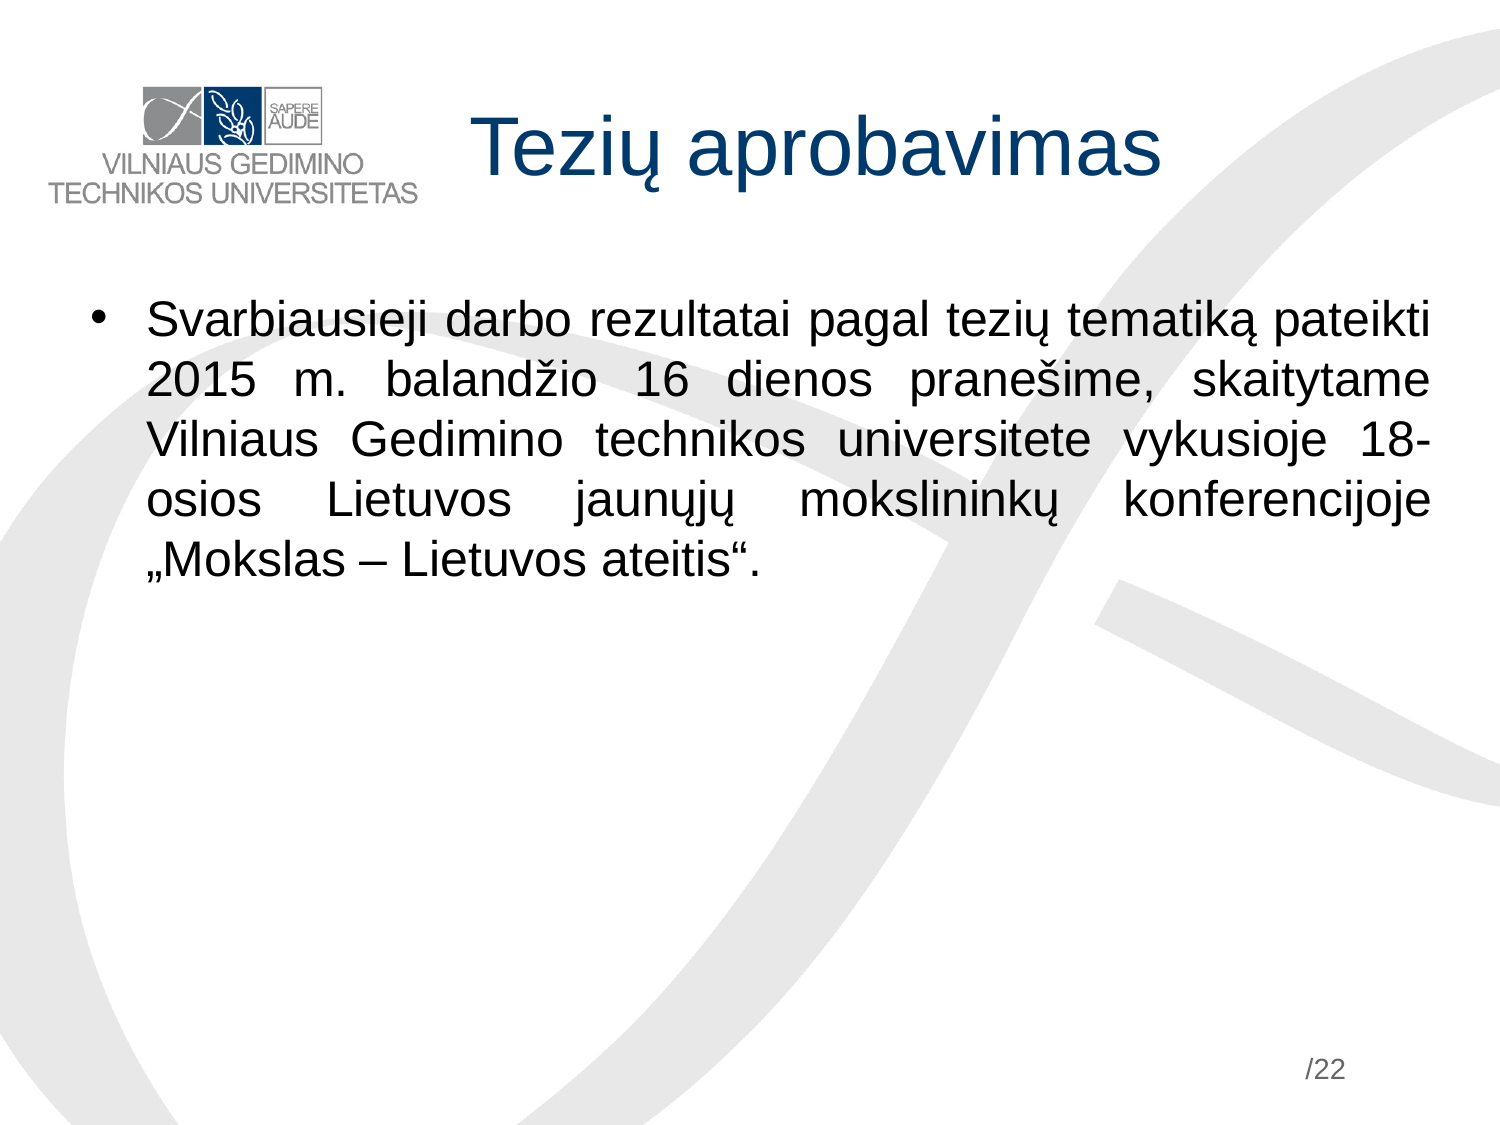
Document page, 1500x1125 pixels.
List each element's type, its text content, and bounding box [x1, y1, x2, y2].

text_box /22 [1290, 1042, 1447, 1103]
text_box Tezių aprobavimas [454, 19, 1447, 265]
text_box Svarbiausieji darbo rezultatai pagal tezių tematiką pateikti 2015 m. balandžio 16 dienos pranešime, skaitytame Vilniaus Gedimino technikos universitete vykusioje 18-osios Lietuvos jaunųjų mokslininkų konferencijoje „Mokslas – Lietuvos ateitis“. [75, 278, 1447, 688]
picture [0, 0, 1500, 1125]
